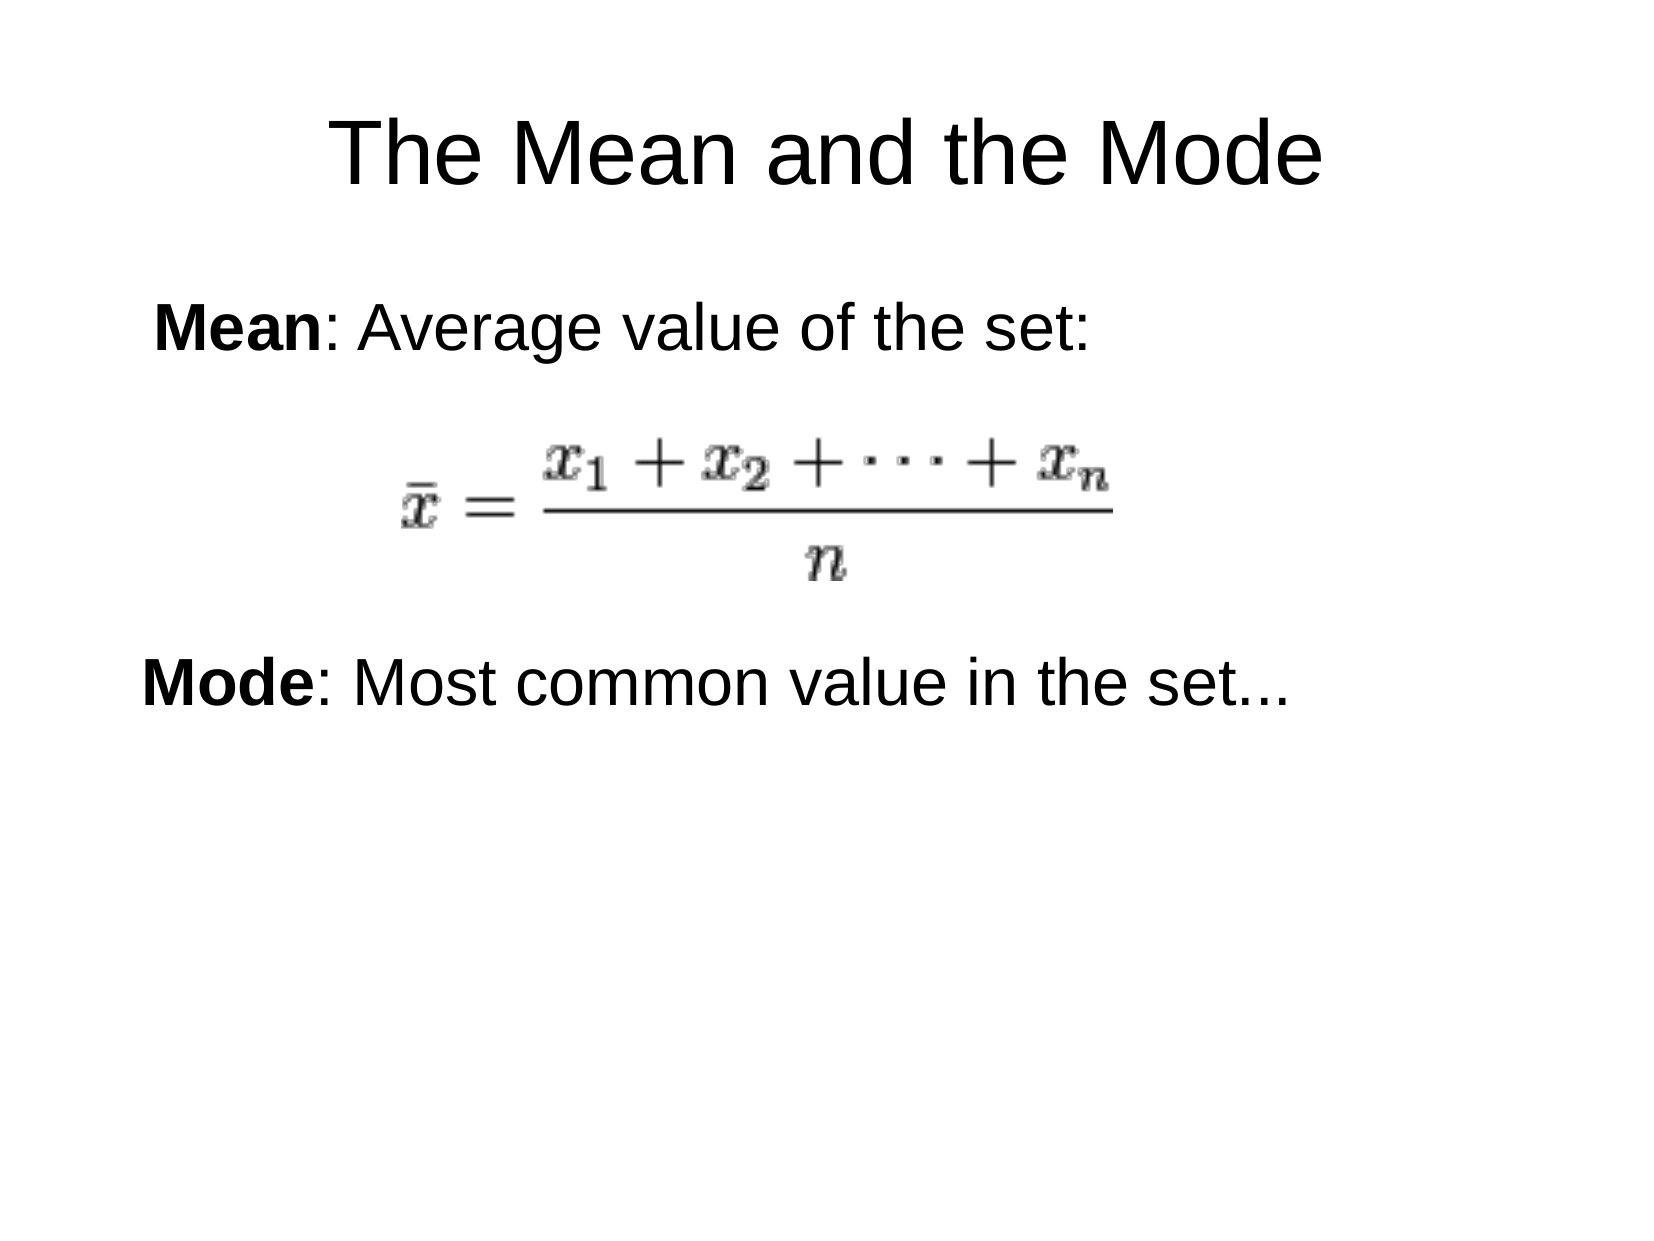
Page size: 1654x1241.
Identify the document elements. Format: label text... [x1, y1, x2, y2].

list Mode: Most common value in the set... [141, 644, 1571, 756]
title The Mean and the Mode [82, 49, 1571, 257]
picture [401, 436, 1113, 581]
list Mean: Average value of the set: [82, 290, 1571, 508]
